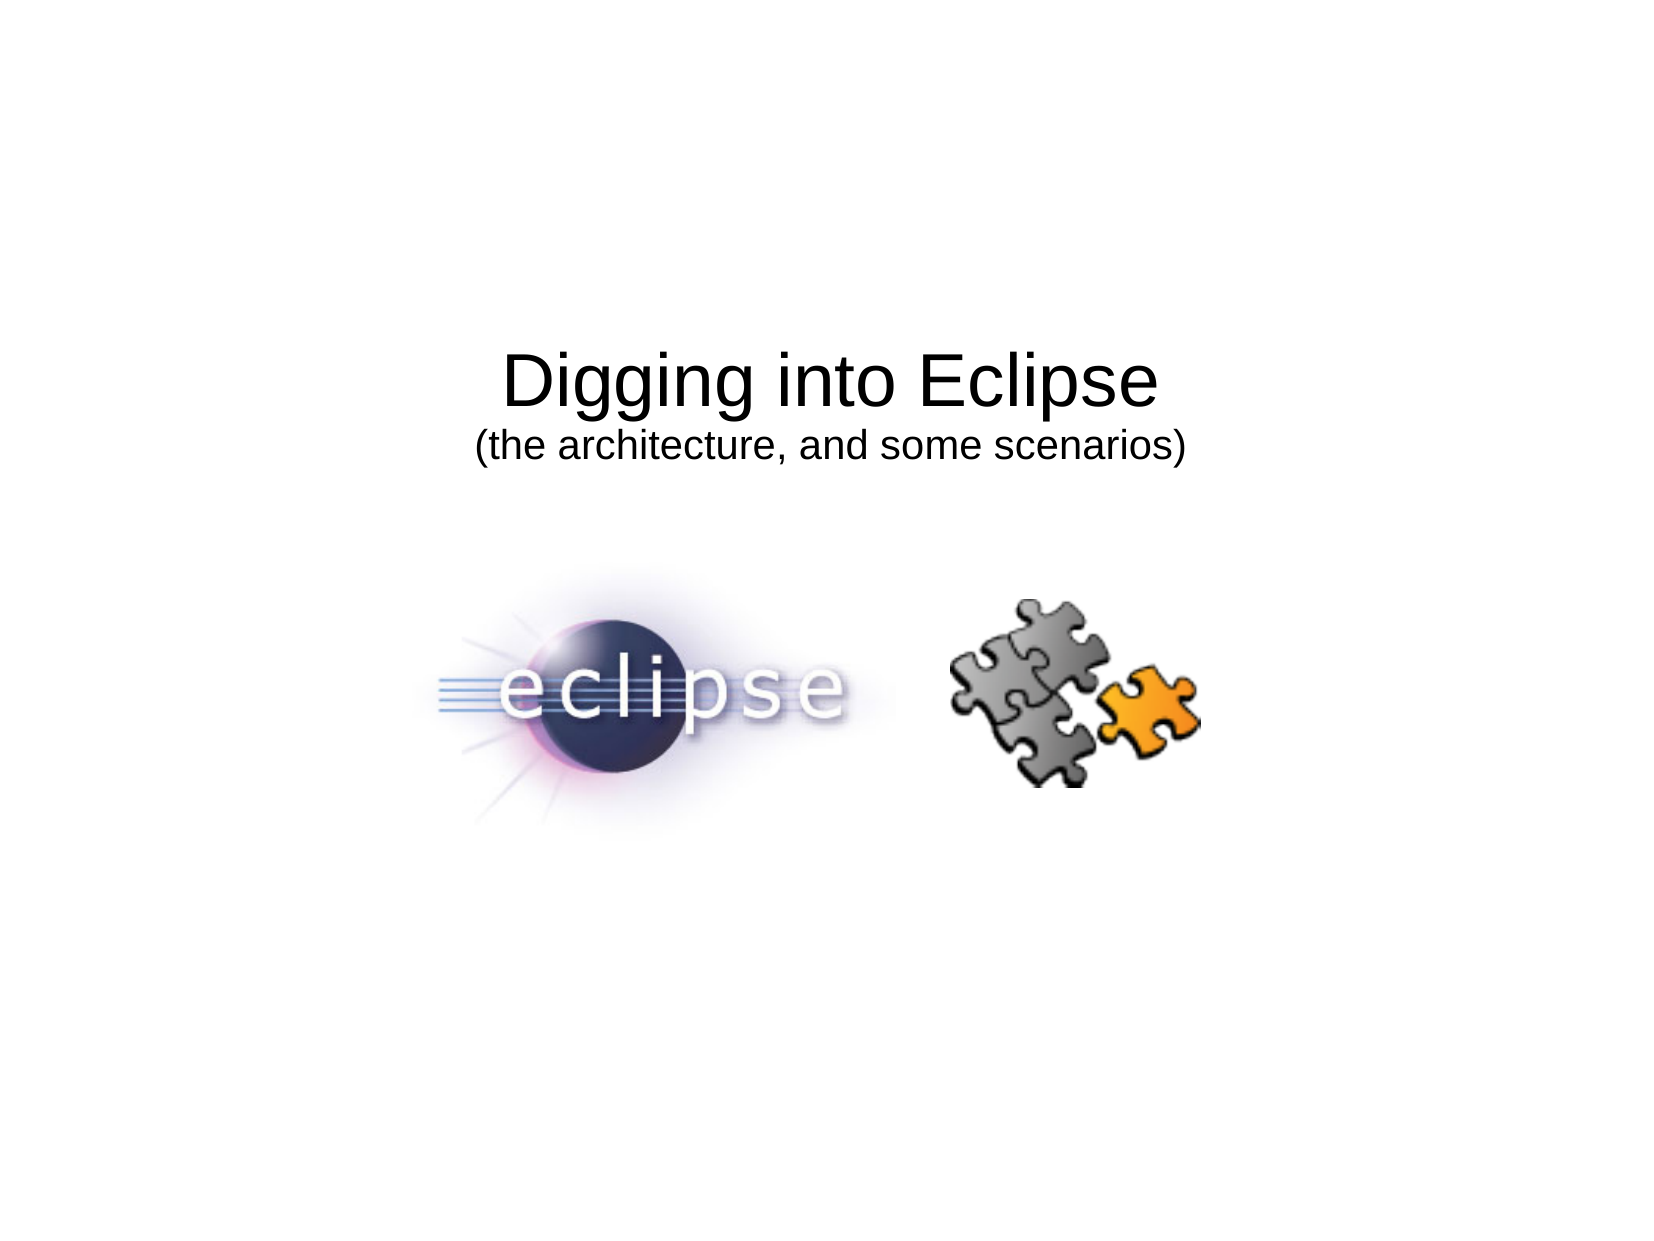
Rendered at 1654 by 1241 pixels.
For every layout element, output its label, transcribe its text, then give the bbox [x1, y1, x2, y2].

title Digging into Eclipse (the architecture, and some scenarios) [86, 206, 1576, 601]
picture [412, 562, 896, 844]
picture [950, 599, 1201, 788]
